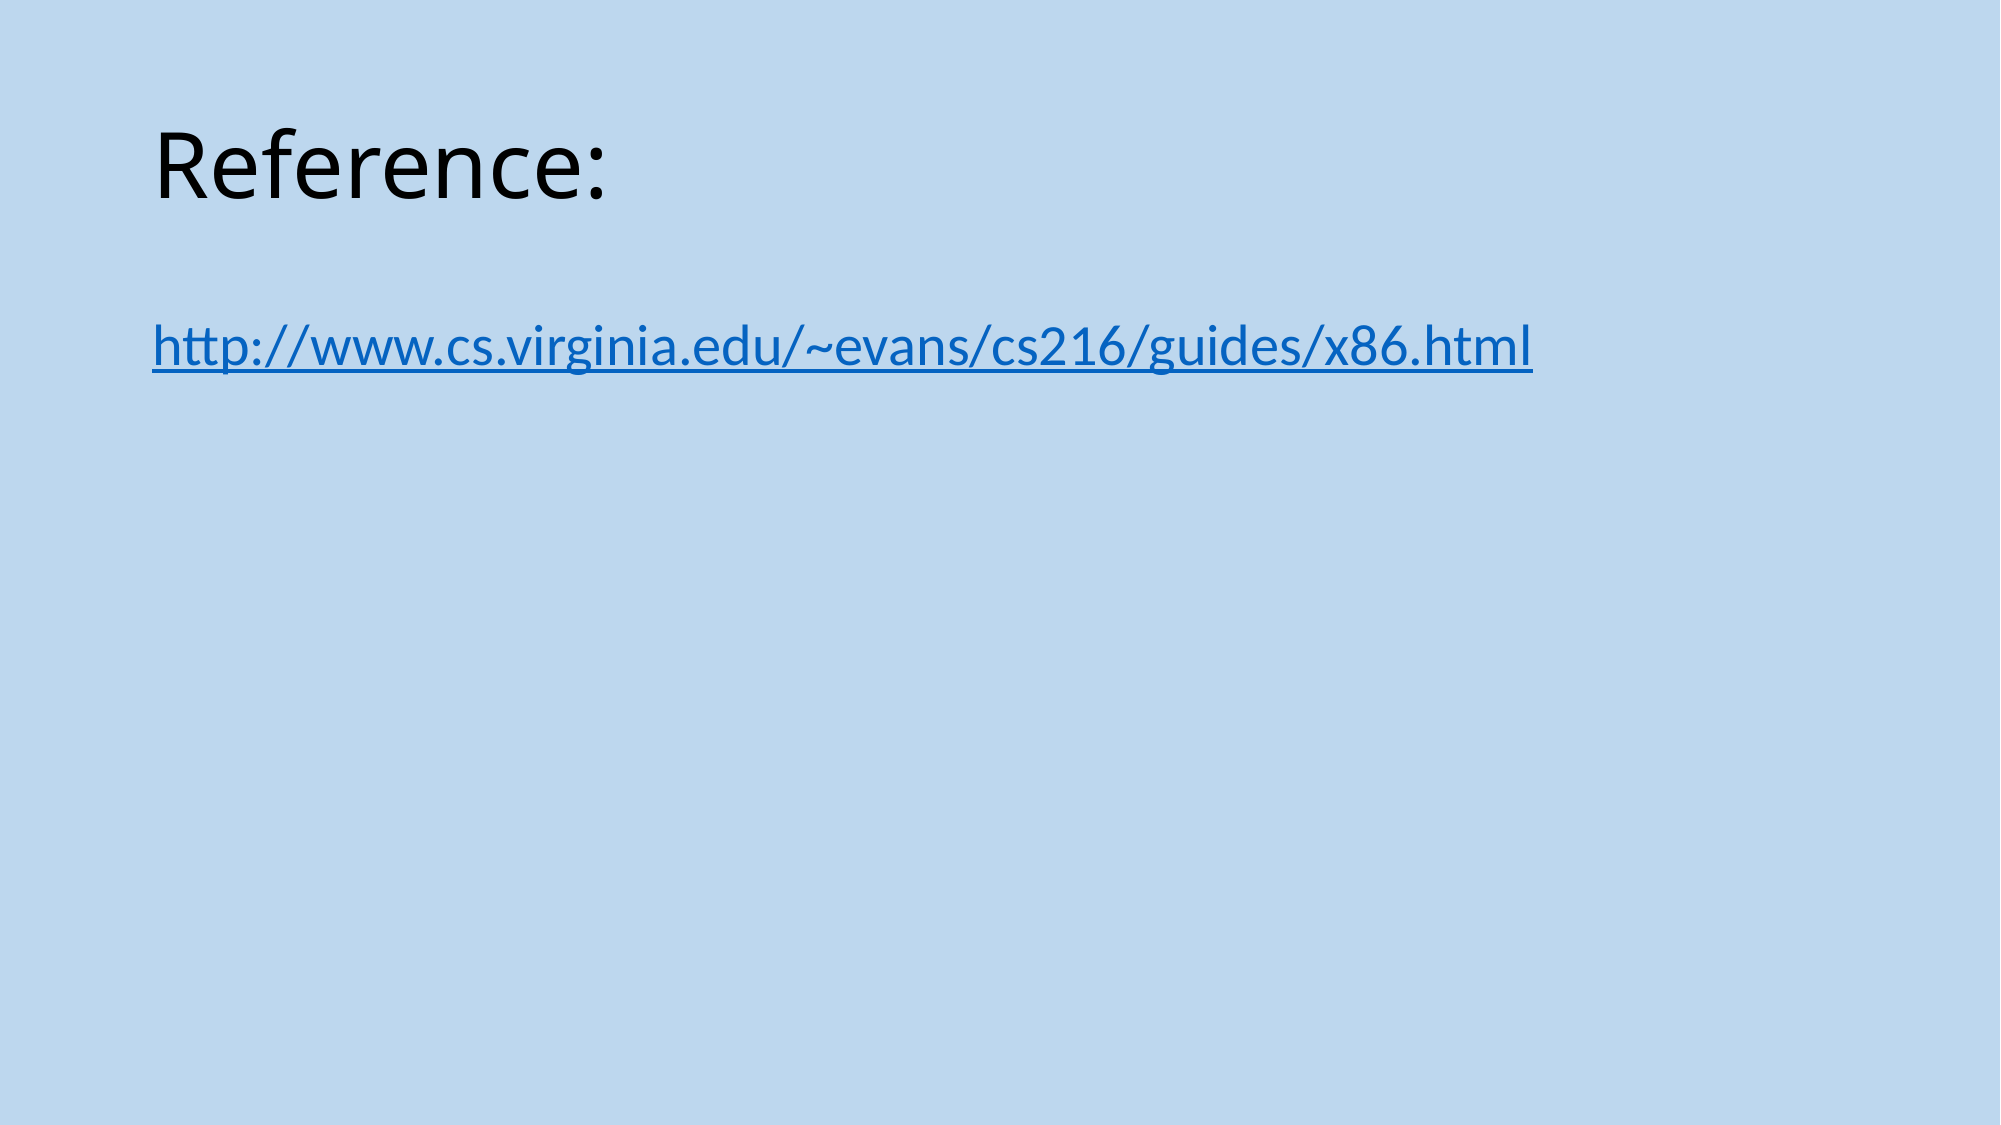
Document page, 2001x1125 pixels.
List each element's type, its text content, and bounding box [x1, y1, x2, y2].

list http://www.cs.virginia.edu/~evans/cs216/guides/x86.html [137, 299, 1863, 1014]
title Reference: [137, 59, 1863, 278]
